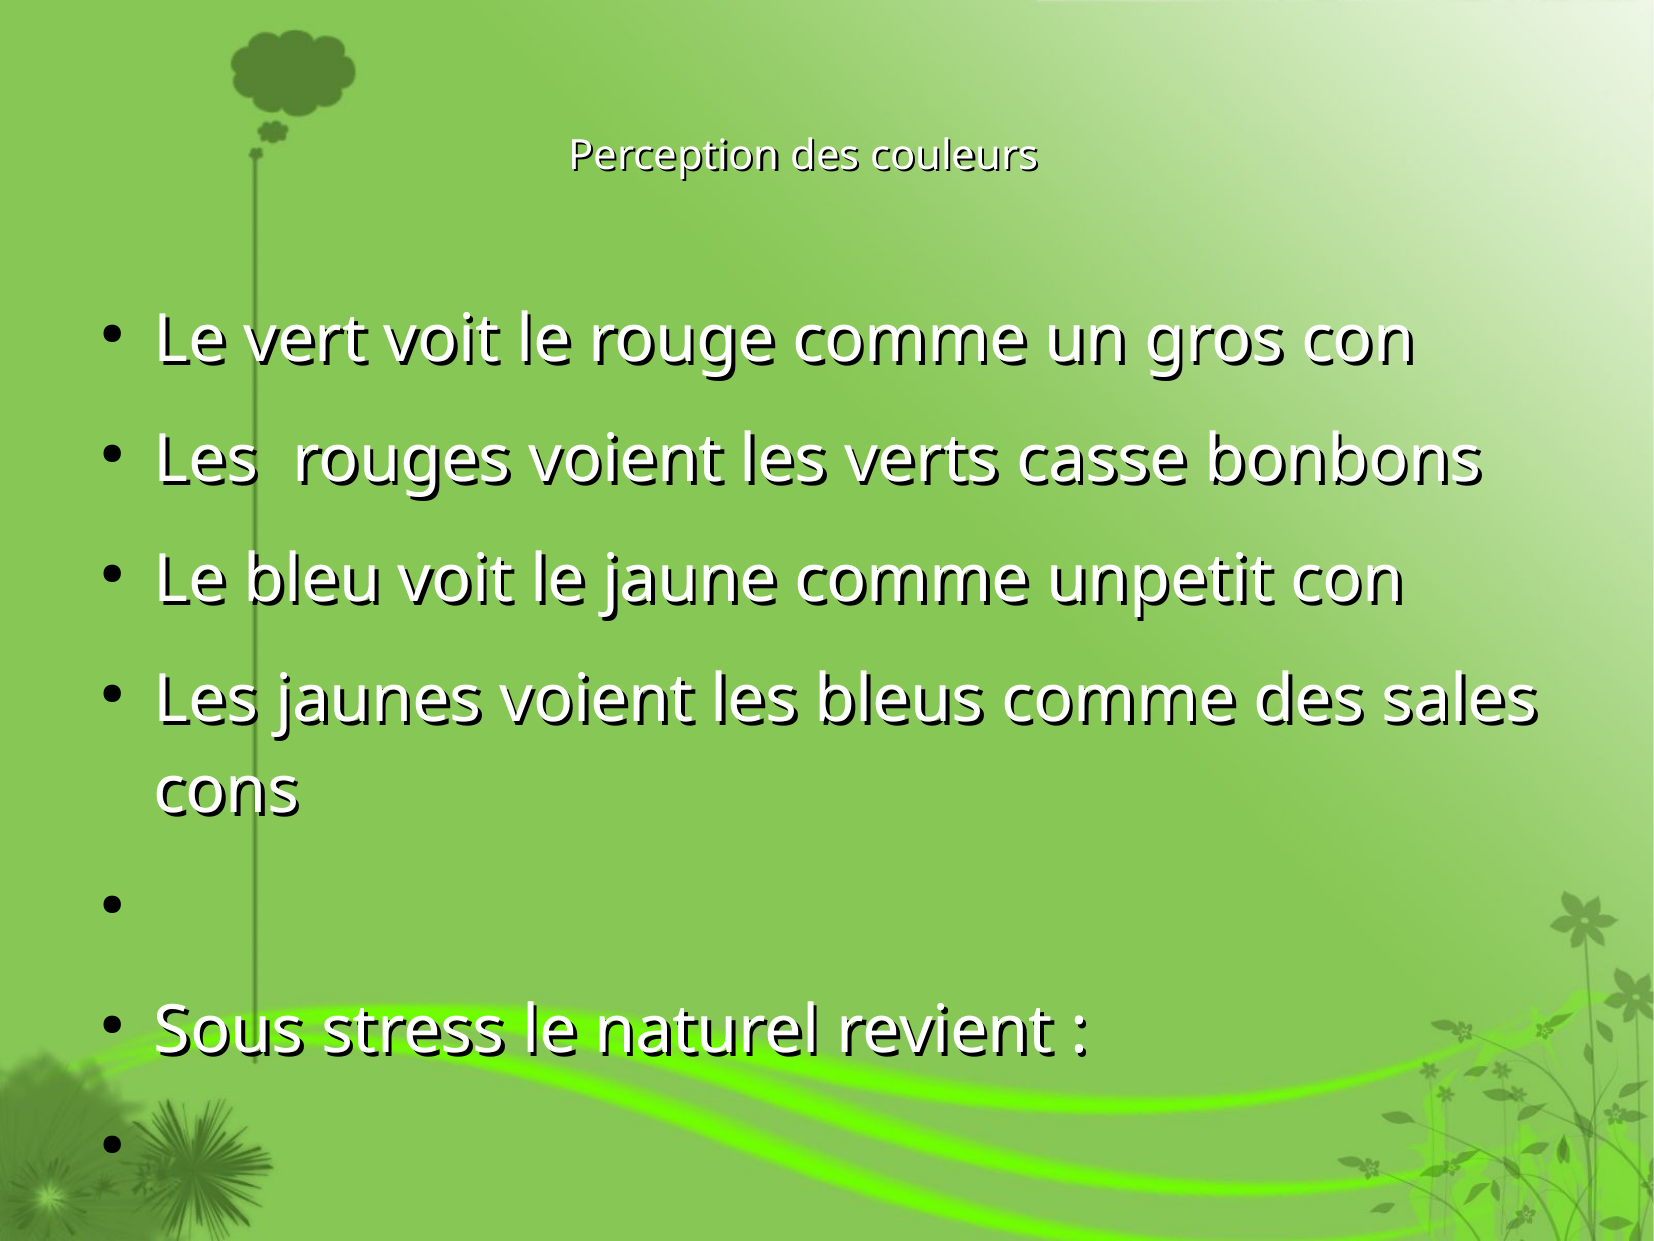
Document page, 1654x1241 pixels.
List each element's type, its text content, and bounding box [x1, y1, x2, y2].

title Perception des couleurs [82, 49, 1571, 257]
list Le vert voit le rouge comme un gros con Les rouges voient les verts casse bonbons Le bleu voit le jaune comme unpetit con Les jaunes voient les bleus comme des sales cons Sous stress le naturel revient : [82, 290, 1654, 1092]
picture [0, 0, 1654, 1241]
